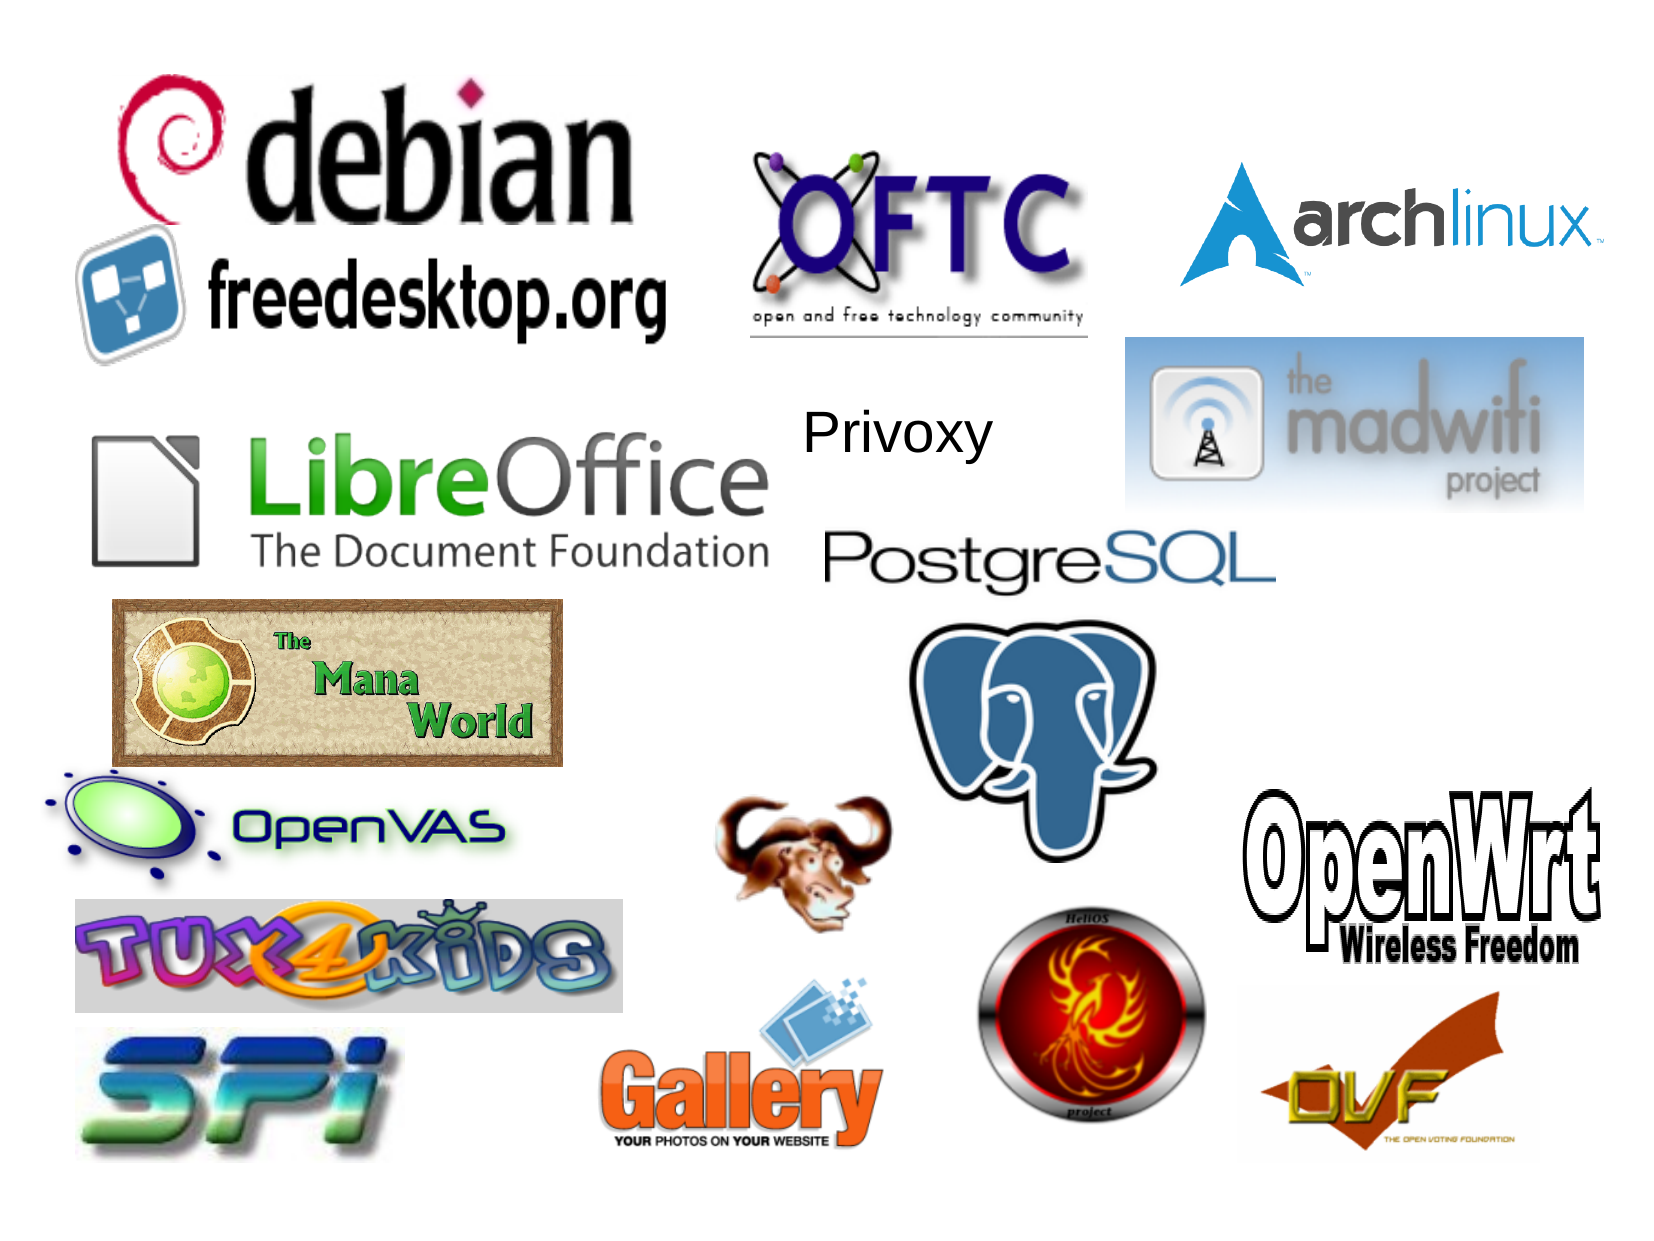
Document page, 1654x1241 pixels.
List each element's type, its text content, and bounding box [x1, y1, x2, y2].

text_box Privoxy [821, 392, 1009, 473]
picture [75, 1027, 405, 1163]
picture [975, 905, 1207, 1126]
picture [712, 524, 1605, 976]
picture [1162, 149, 1613, 299]
picture [1237, 985, 1540, 1163]
picture [1125, 337, 1584, 513]
picture [37, 74, 926, 1179]
picture [750, 149, 1088, 338]
